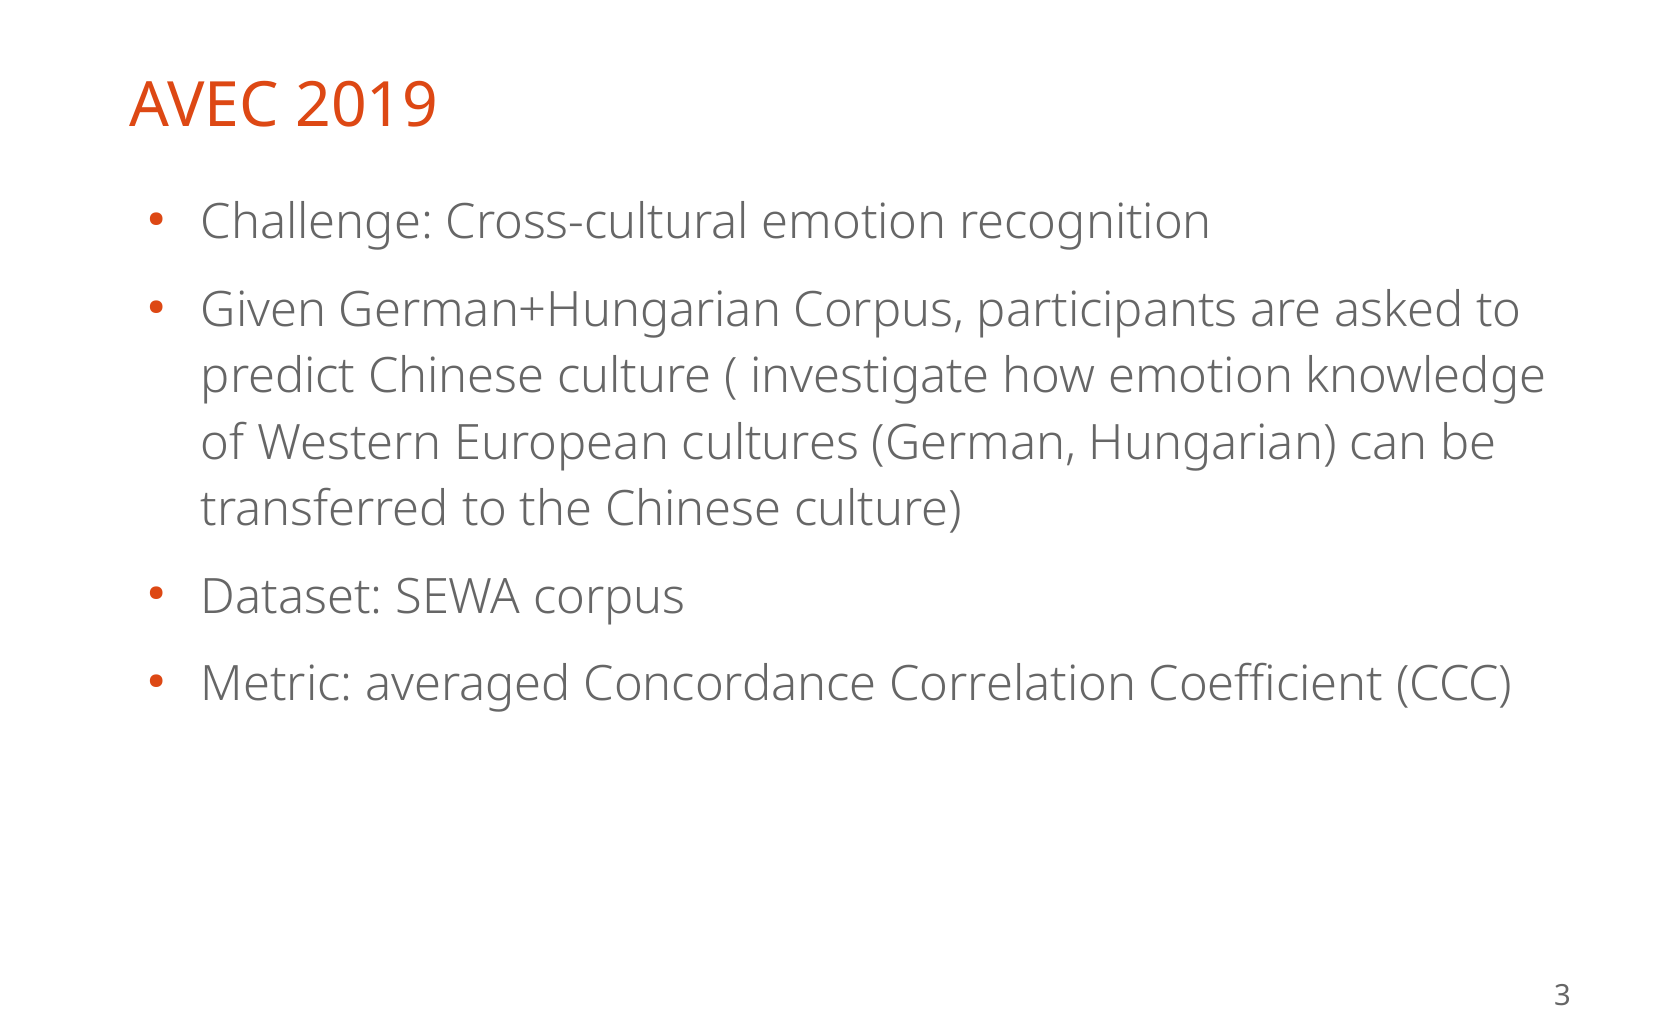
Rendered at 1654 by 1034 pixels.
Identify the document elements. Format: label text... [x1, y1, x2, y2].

list Challenge: Cross-cultural emotion recognition Given German+Hungarian Corpus, participants are asked to predict Chinese culture ( investigate how emotion knowledge of Western European cultures (German, Hungarian) can be transferred to the Chinese culture) Dataset: SEWA corpus Metric: averaged Concordance Correlation Coefficient (CCC) [129, 186, 1583, 945]
title AVEC 2019 [129, 49, 1583, 155]
